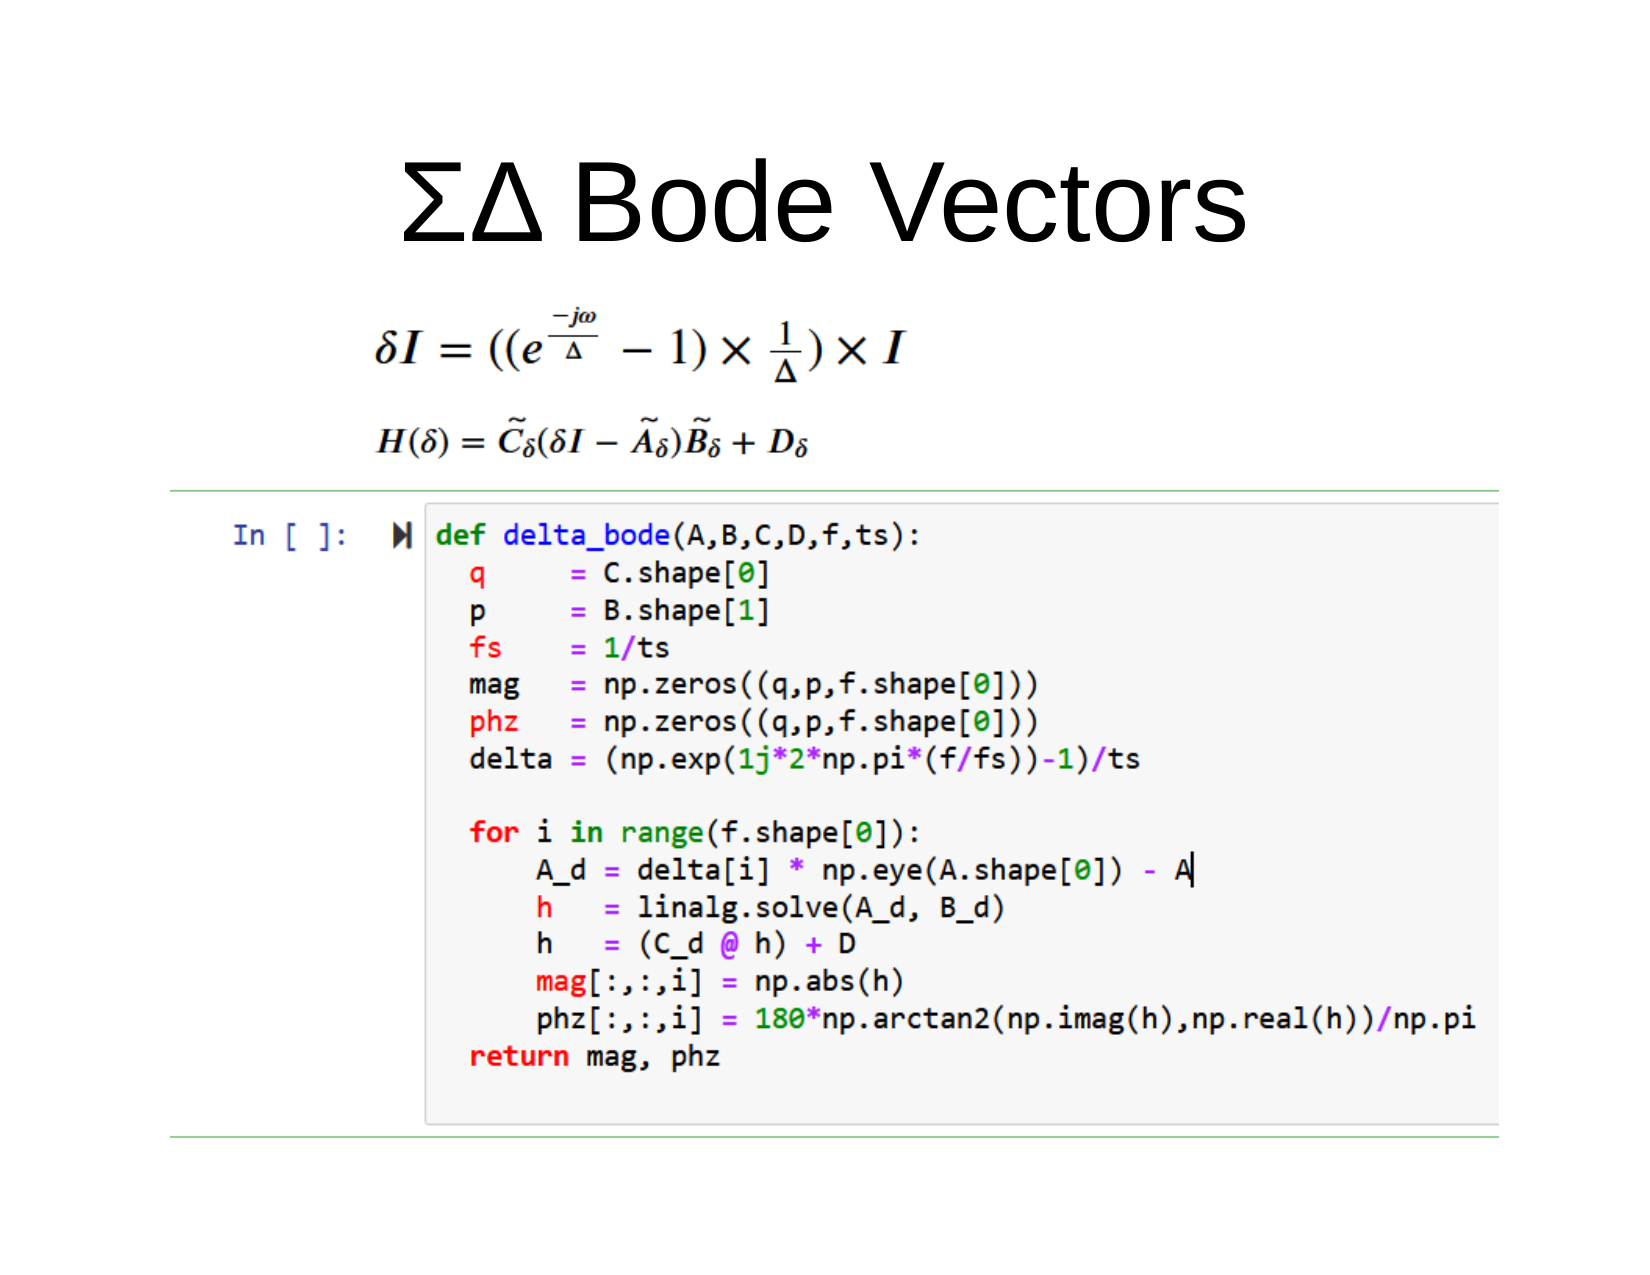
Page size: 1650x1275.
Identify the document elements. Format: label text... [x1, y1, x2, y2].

title ΣΔ Bode Vectors [135, 104, 1515, 298]
picture [170, 287, 1499, 1149]
